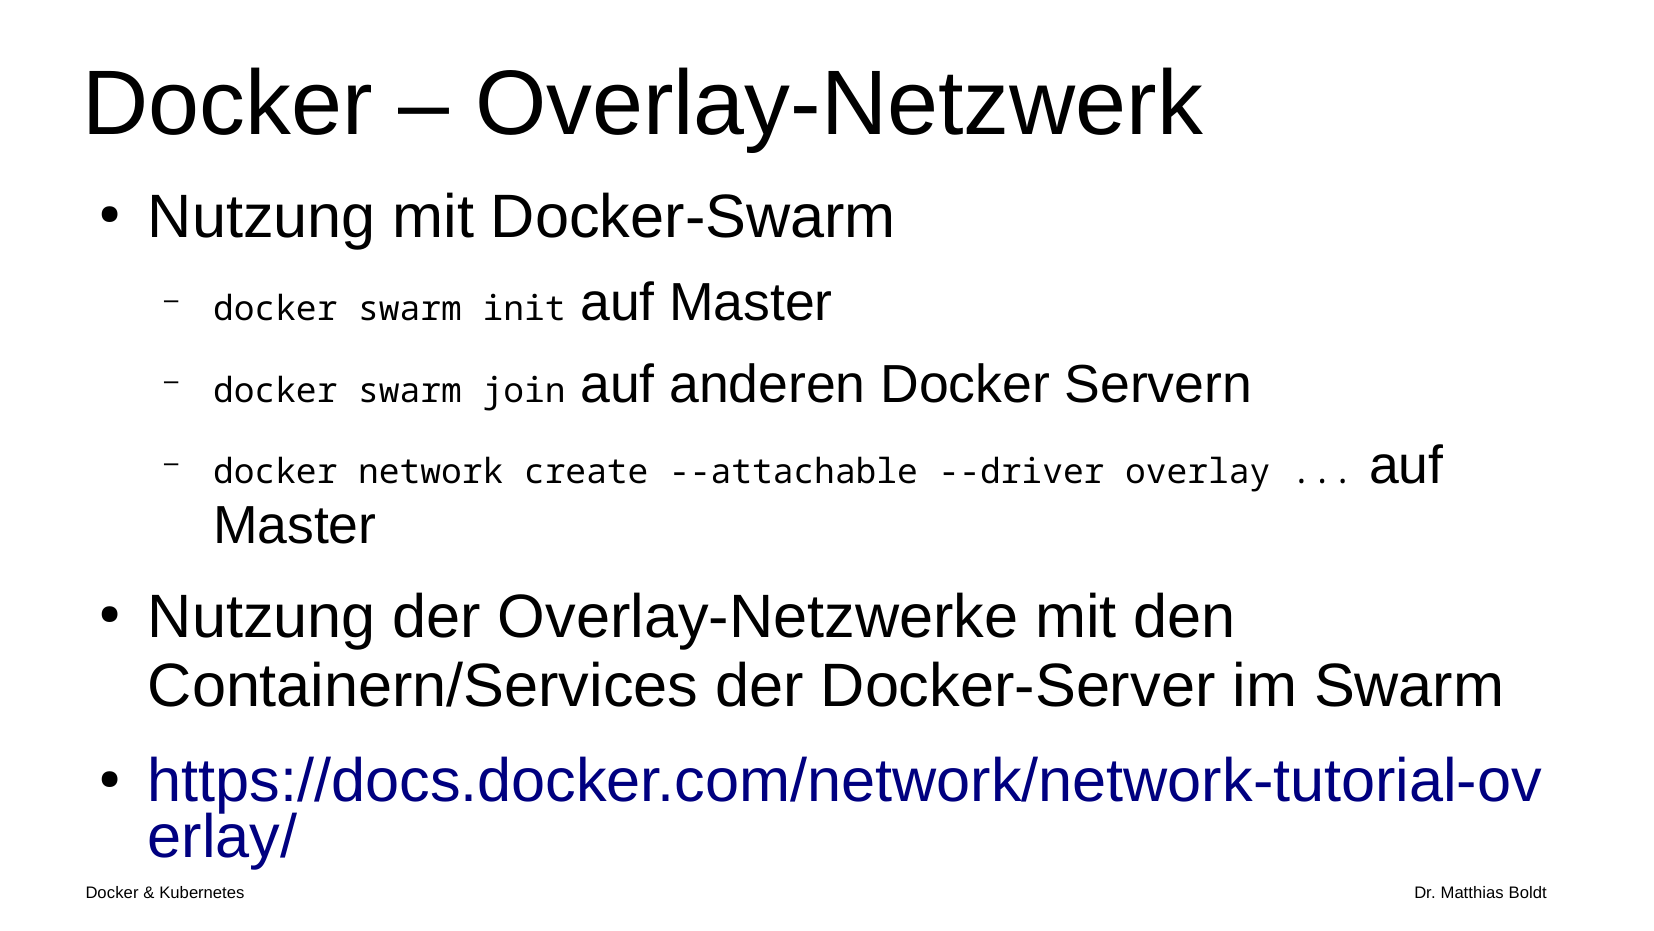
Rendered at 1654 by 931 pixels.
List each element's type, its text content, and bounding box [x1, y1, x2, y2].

text_box Docker & Kubernetes Dr. Matthias Boldt [70, 875, 1563, 910]
title Docker – Overlay-Netzwerk [82, 25, 1571, 181]
list Nutzung mit Docker-Swarm docker swarm init auf Master docker swarm join auf anderen Docker Servern docker network create --attachable --driver overlay ... auf Master Nutzung der Overlay-Netzwerke mit den Containern/Services der Docker-Server im Swarm https://docs.docker.com/network/network-tutorial-overlay/ [82, 182, 1571, 827]
